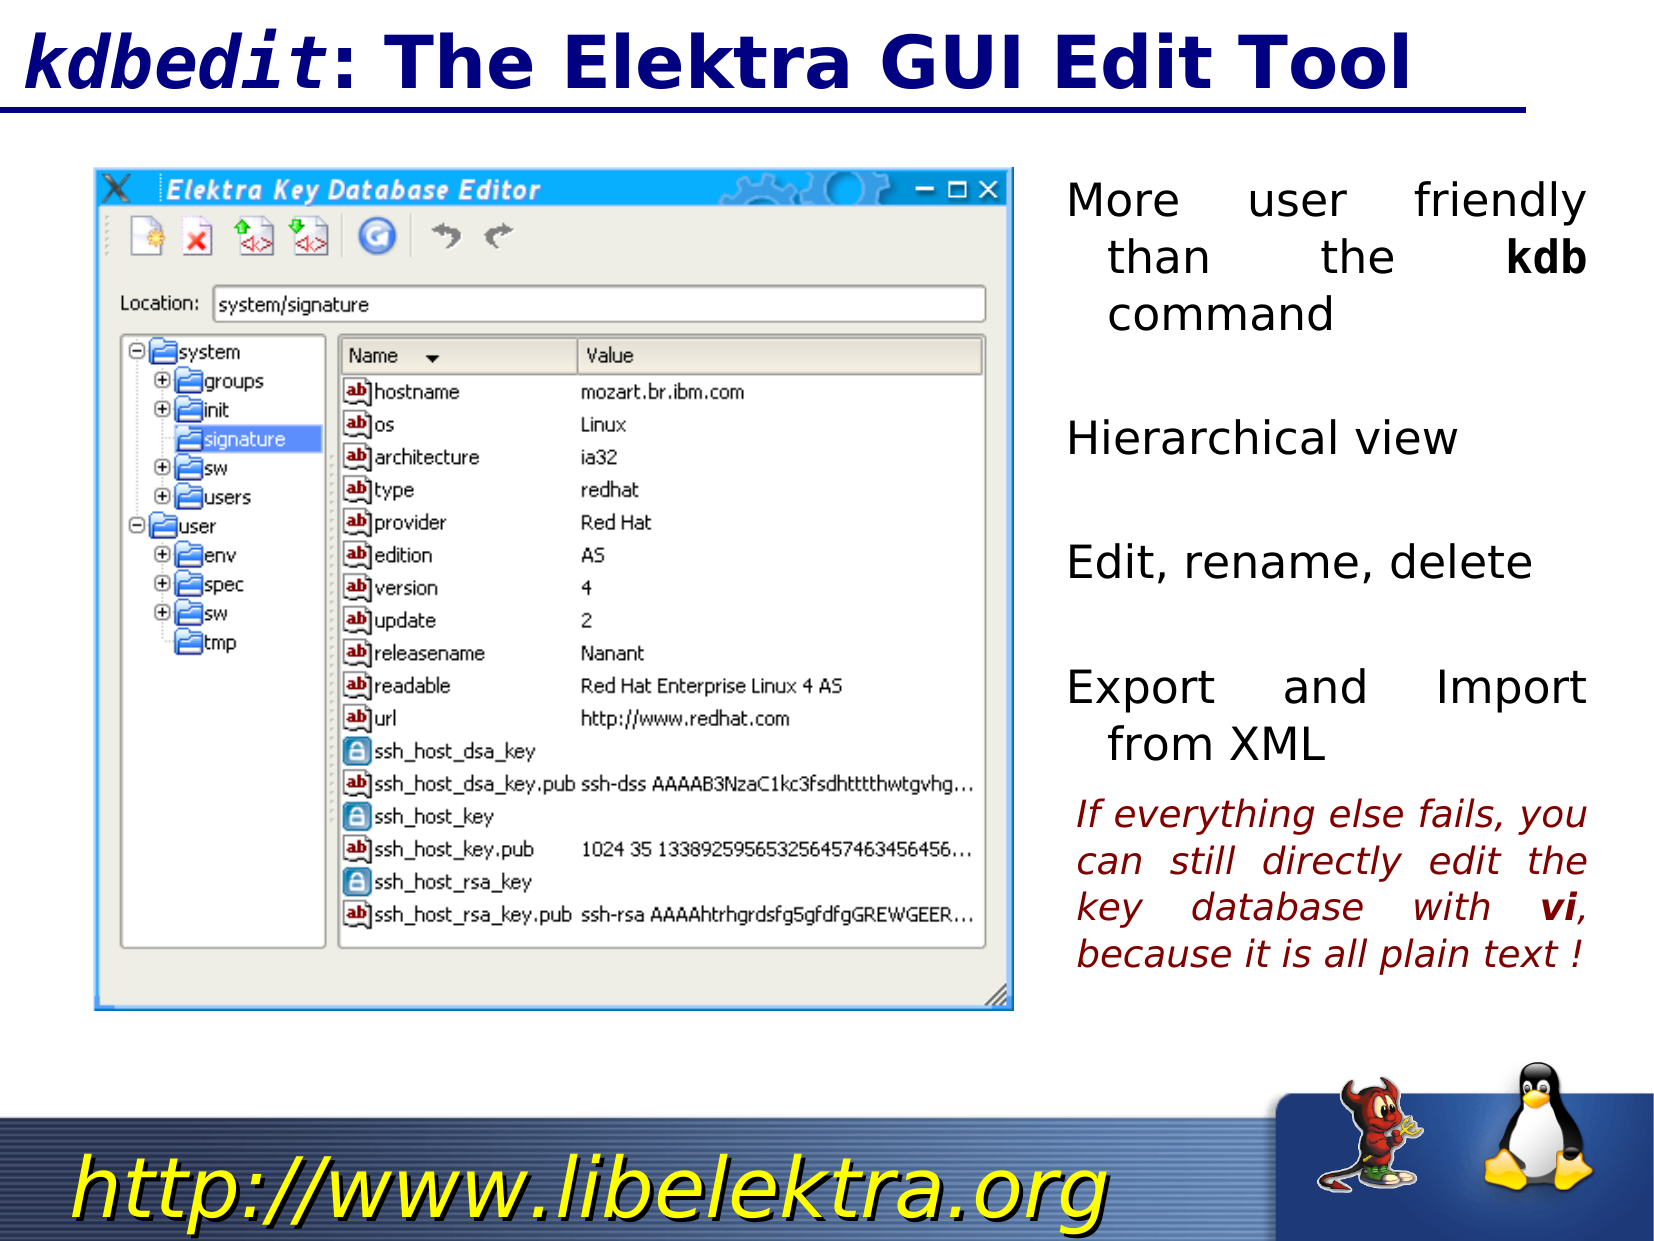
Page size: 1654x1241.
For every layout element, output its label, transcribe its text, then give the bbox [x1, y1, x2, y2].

list More user friendly than the kdb command Hierarchical view Edit, rename, delete Export and Import from XML [1050, 162, 1603, 775]
text_box If everything else fails, you can still directly edit the key database with vi, because it is all plain text ! [1076, 789, 1589, 999]
picture [0, 1061, 1654, 1241]
picture [93, 167, 1012, 1011]
text_box kdbedit: The Elektra GUI Edit Tool [22, 14, 1611, 111]
